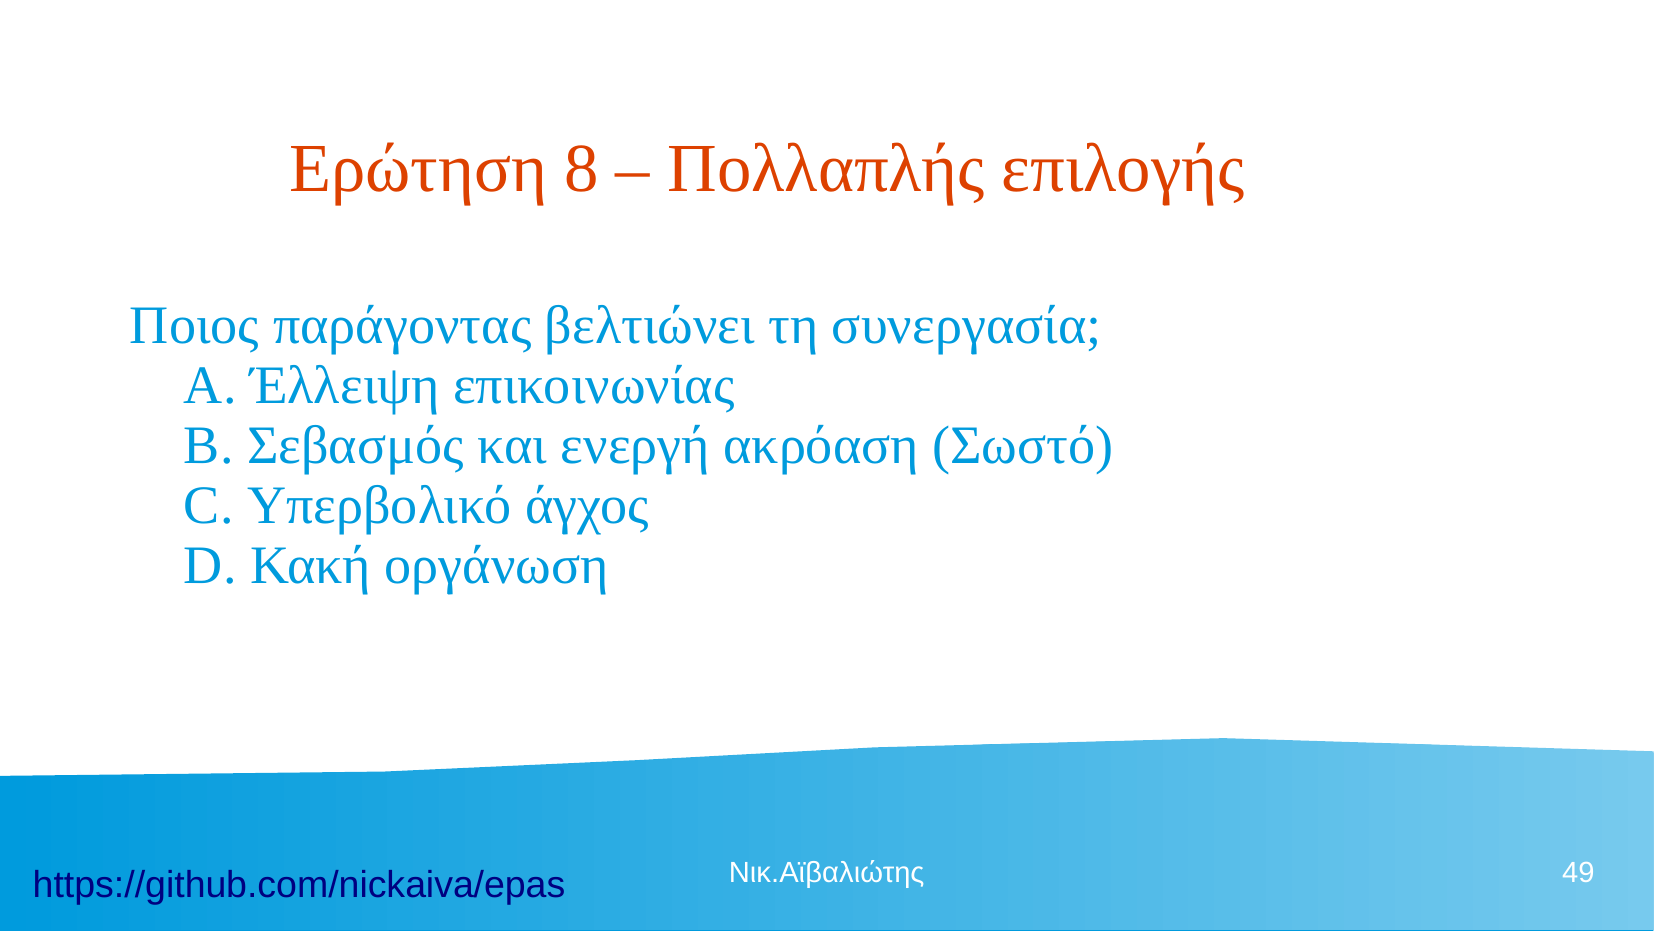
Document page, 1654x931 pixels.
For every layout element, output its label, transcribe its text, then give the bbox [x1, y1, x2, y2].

list Ποιος παράγοντας βελτιώνει τη συνεργασία; A. Έλλειψη επικοινωνίας B. Σεβασμός και ενεργή ακρόαση (Σωστό) C. Υπερβολικό άγχος D. Κακή οργάνωση [59, 295, 1595, 739]
title Ερώτηση 8 – Πολλαπλής επιλογής [29, 118, 1506, 296]
